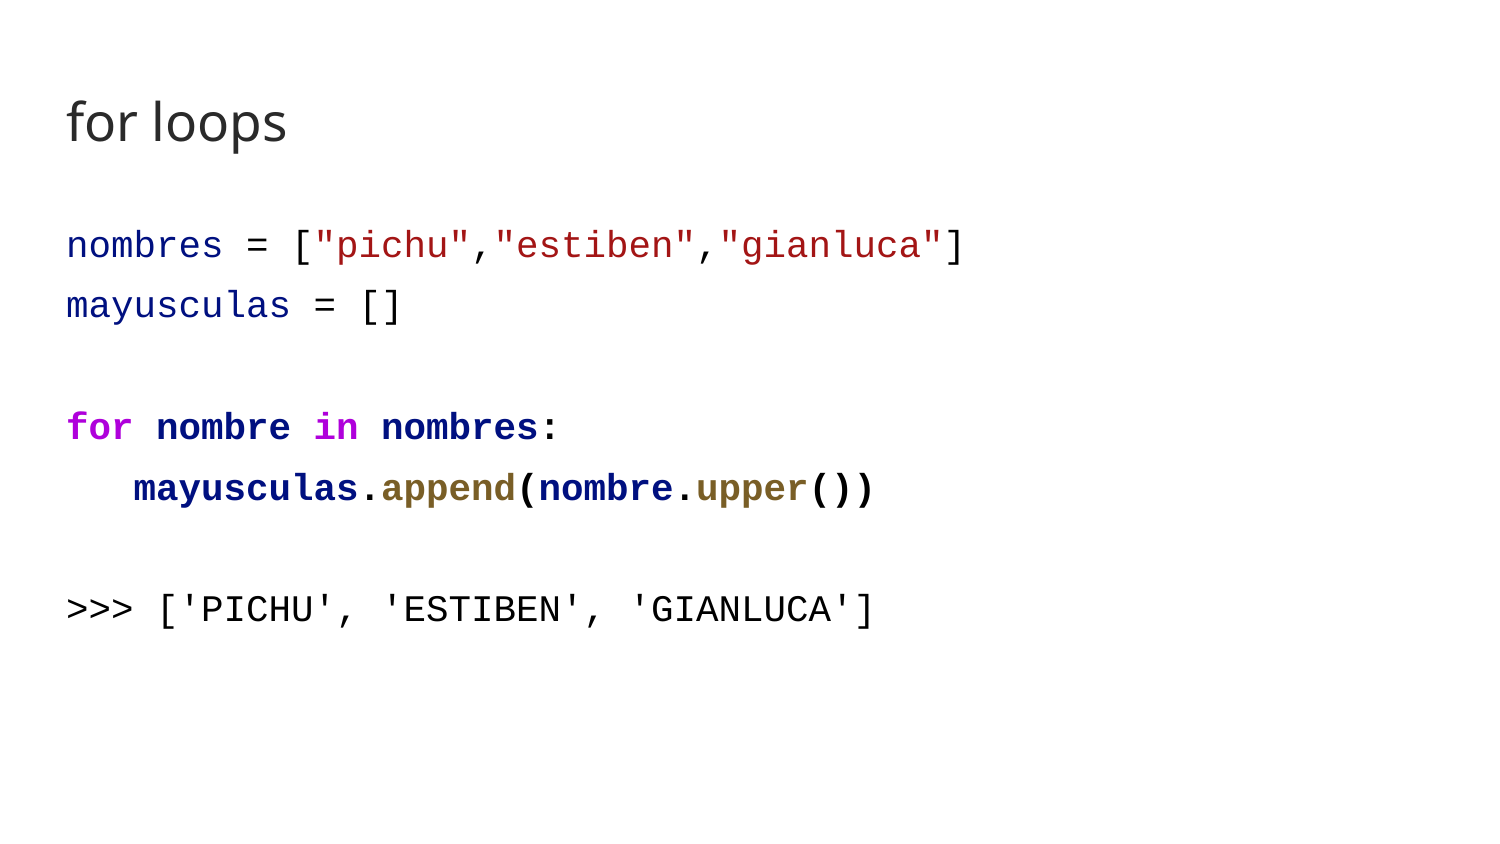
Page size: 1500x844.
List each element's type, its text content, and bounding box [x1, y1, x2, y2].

title for loops [51, 72, 1449, 167]
list nombres = ["pichu","estiben","gianluca"] mayusculas = [] for nombre in nombres: mayusculas.append(nombre.upper()) >>> ['PICHU', 'ESTIBEN', 'GIANLUCA'] [51, 189, 1449, 694]
